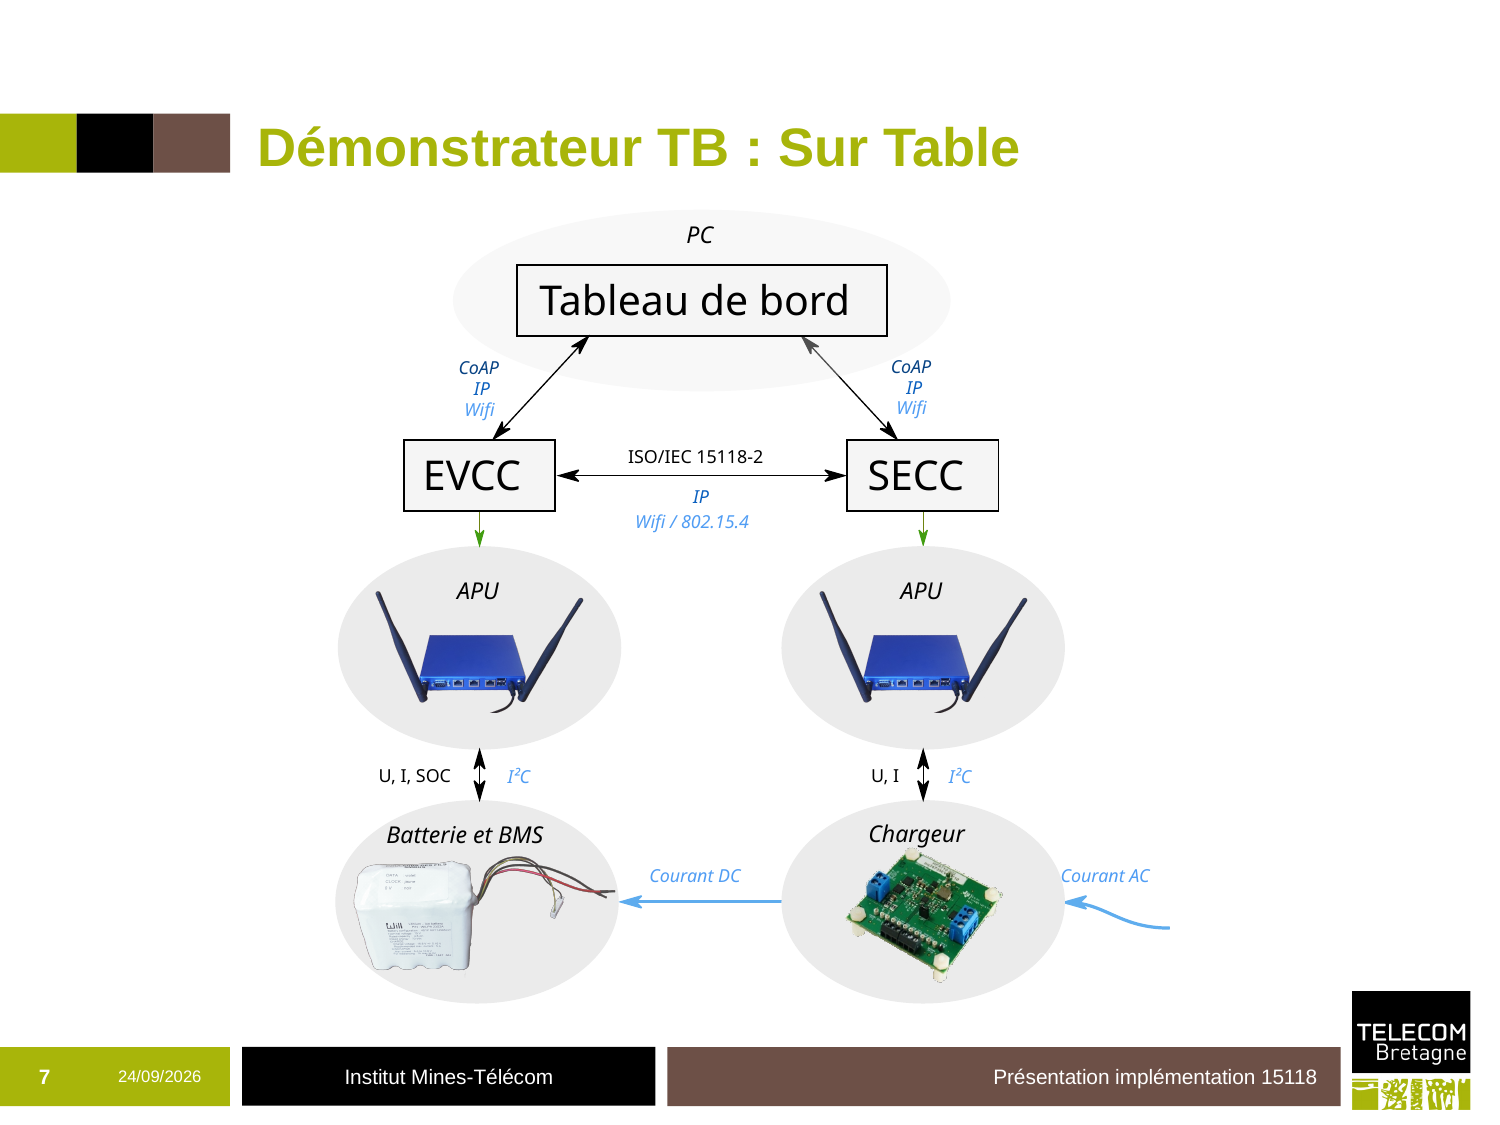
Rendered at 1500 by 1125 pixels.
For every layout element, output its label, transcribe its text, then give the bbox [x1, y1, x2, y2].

picture [1352, 991, 1471, 1110]
footer Présentation implémentation 15118 [667, 1046, 1341, 1106]
picture [321, 200, 1179, 1013]
slide_number 27/04/2016 [89, 1046, 232, 1106]
slide_number <numéro> [1, 1046, 89, 1106]
title Démonstrateur TB : Sur Table [242, 0, 1425, 185]
